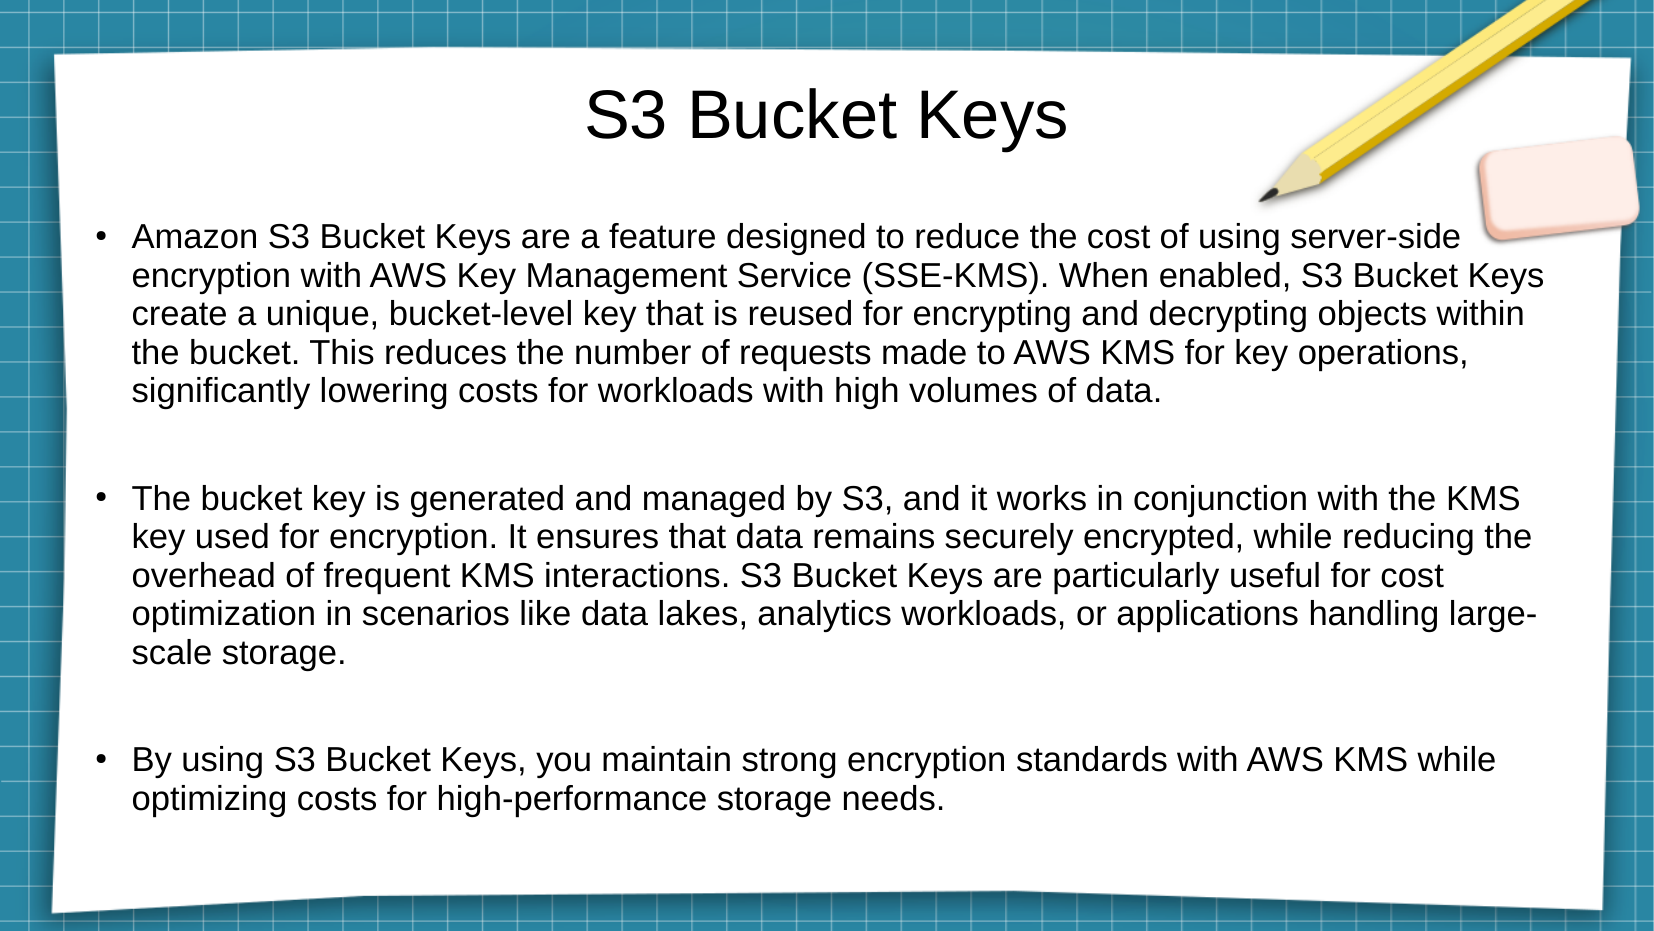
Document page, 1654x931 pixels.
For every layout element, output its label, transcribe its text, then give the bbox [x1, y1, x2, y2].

picture [0, 0, 1654, 931]
title S3 Bucket Keys [82, 37, 1571, 193]
list Amazon S3 Bucket Keys are a feature designed to reduce the cost of using server-side encryption with AWS Key Management Service (SSE-KMS). When enabled, S3 Bucket Keys create a unique, bucket-level key that is reused for encrypting and decrypting objects within the bucket. This reduces the number of requests made to AWS KMS for key operations, significantly lowering costs for workloads with high volumes of data. The bucket key is generated and managed by S3, and it works in conjunction with the KMS key used for encryption. It ensures that data remains securely encrypted, while reducing the overhead of frequent KMS interactions. S3 Bucket Keys are particularly useful for cost optimization in scenarios like data lakes, analytics workloads, or applications handling large-scale storage. By using S3 Bucket Keys, you maintain strong encryption standards with AWS KMS while optimizing costs for high-performance storage needs. [82, 217, 1571, 826]
